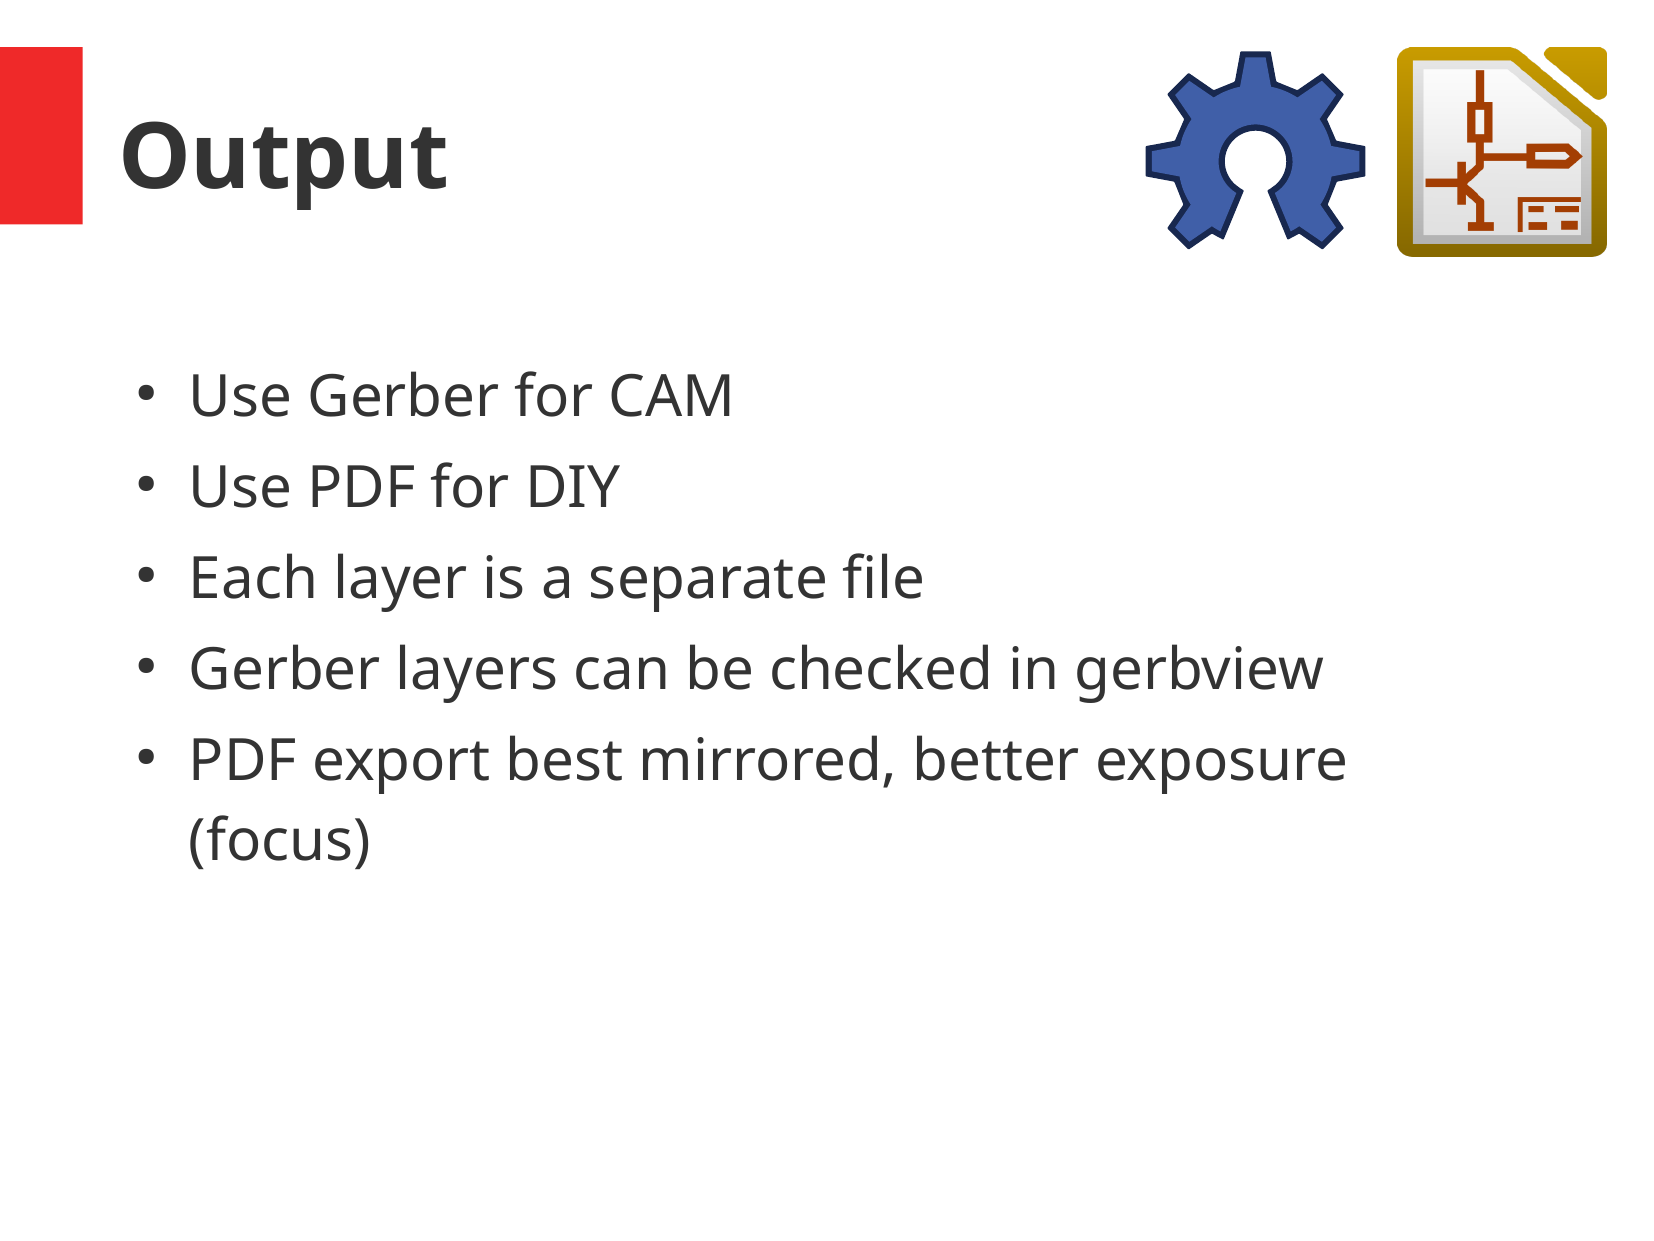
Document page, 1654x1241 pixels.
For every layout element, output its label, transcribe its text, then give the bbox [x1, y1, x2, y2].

picture [1397, 47, 1607, 257]
title Output [118, 49, 1123, 257]
list Use Gerber for CAM Use PDF for DIY Each layer is a separate file Gerber layers can be checked in gerbview PDF export best mirrored, better exposure (focus) [118, 354, 1536, 1074]
